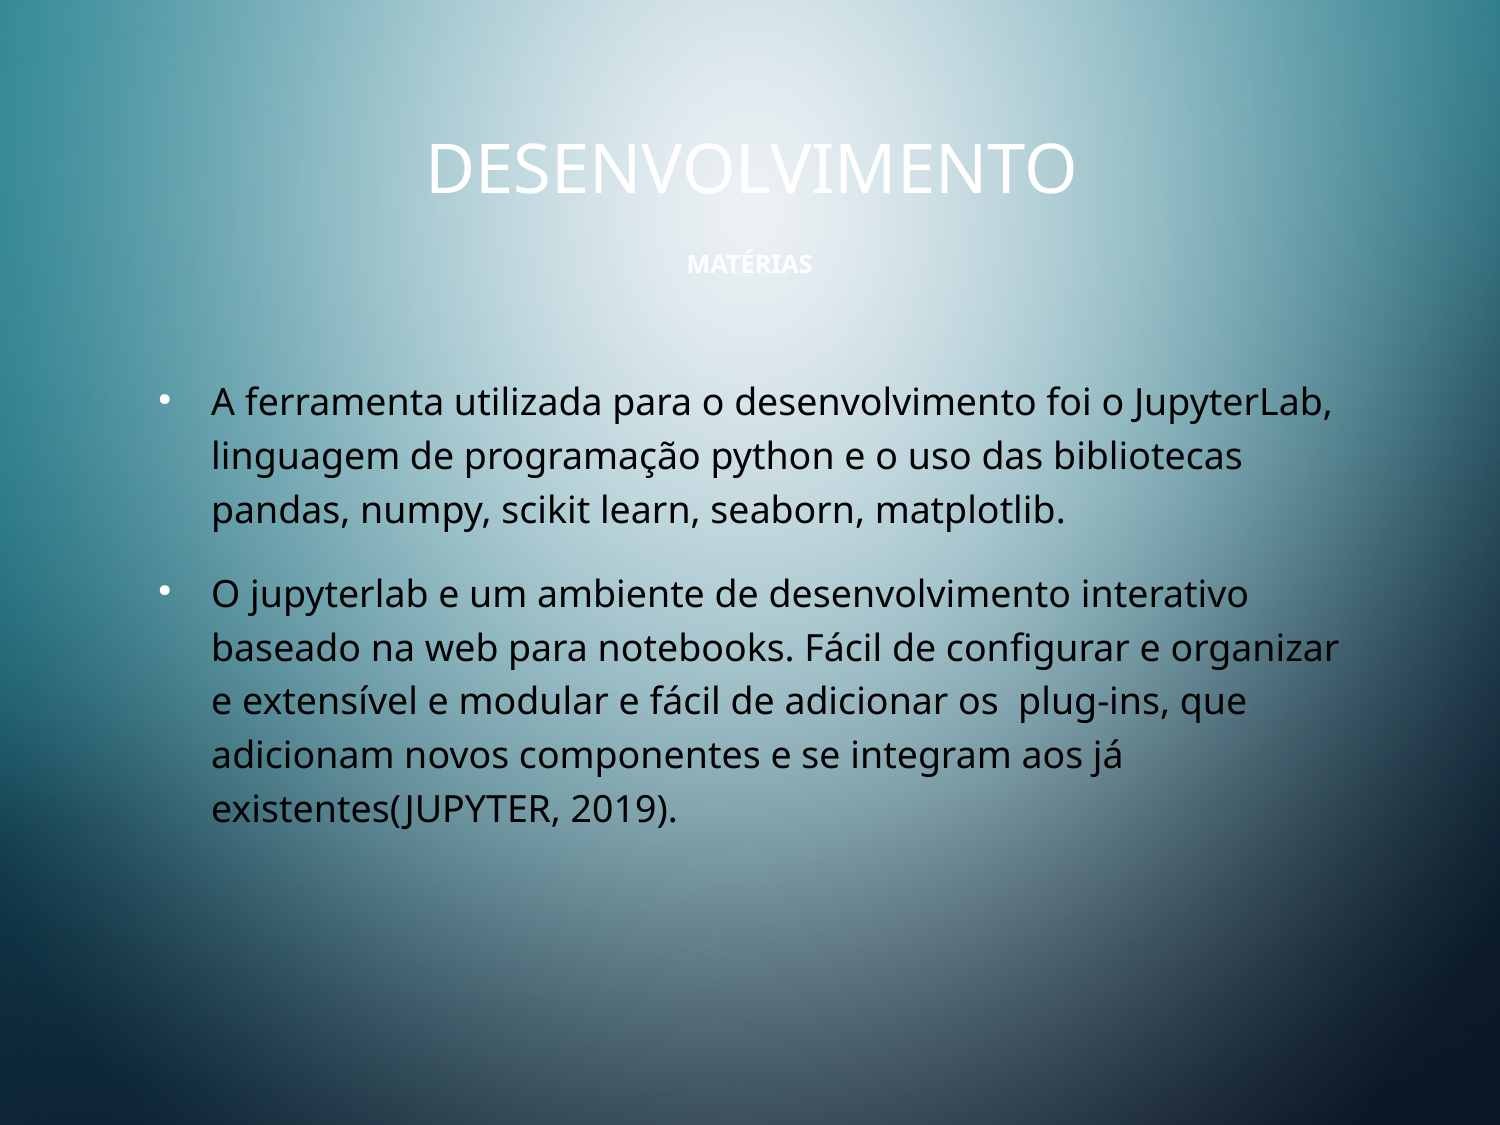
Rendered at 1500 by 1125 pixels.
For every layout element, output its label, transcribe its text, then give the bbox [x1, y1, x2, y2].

title Desenvolvimento [151, 106, 1371, 237]
list A ferramenta utilizada para o desenvolvimento foi o JupyterLab, linguagem de programação python e o uso das bibliotecas pandas, numpy, scikit learn, seaborn, matplotlib. O jupyterlab e um ambiente de desenvolvimento interativo baseado na web para notebooks. Fácil de configurar e organizar e extensível e modular e fácil de adicionar os plug-ins, que adicionam novos componentes e se integram aos já existentes(JUPYTER, 2019). [140, 369, 1360, 951]
title matérias [140, 216, 1360, 317]
picture [0, 0, 1500, 1125]
